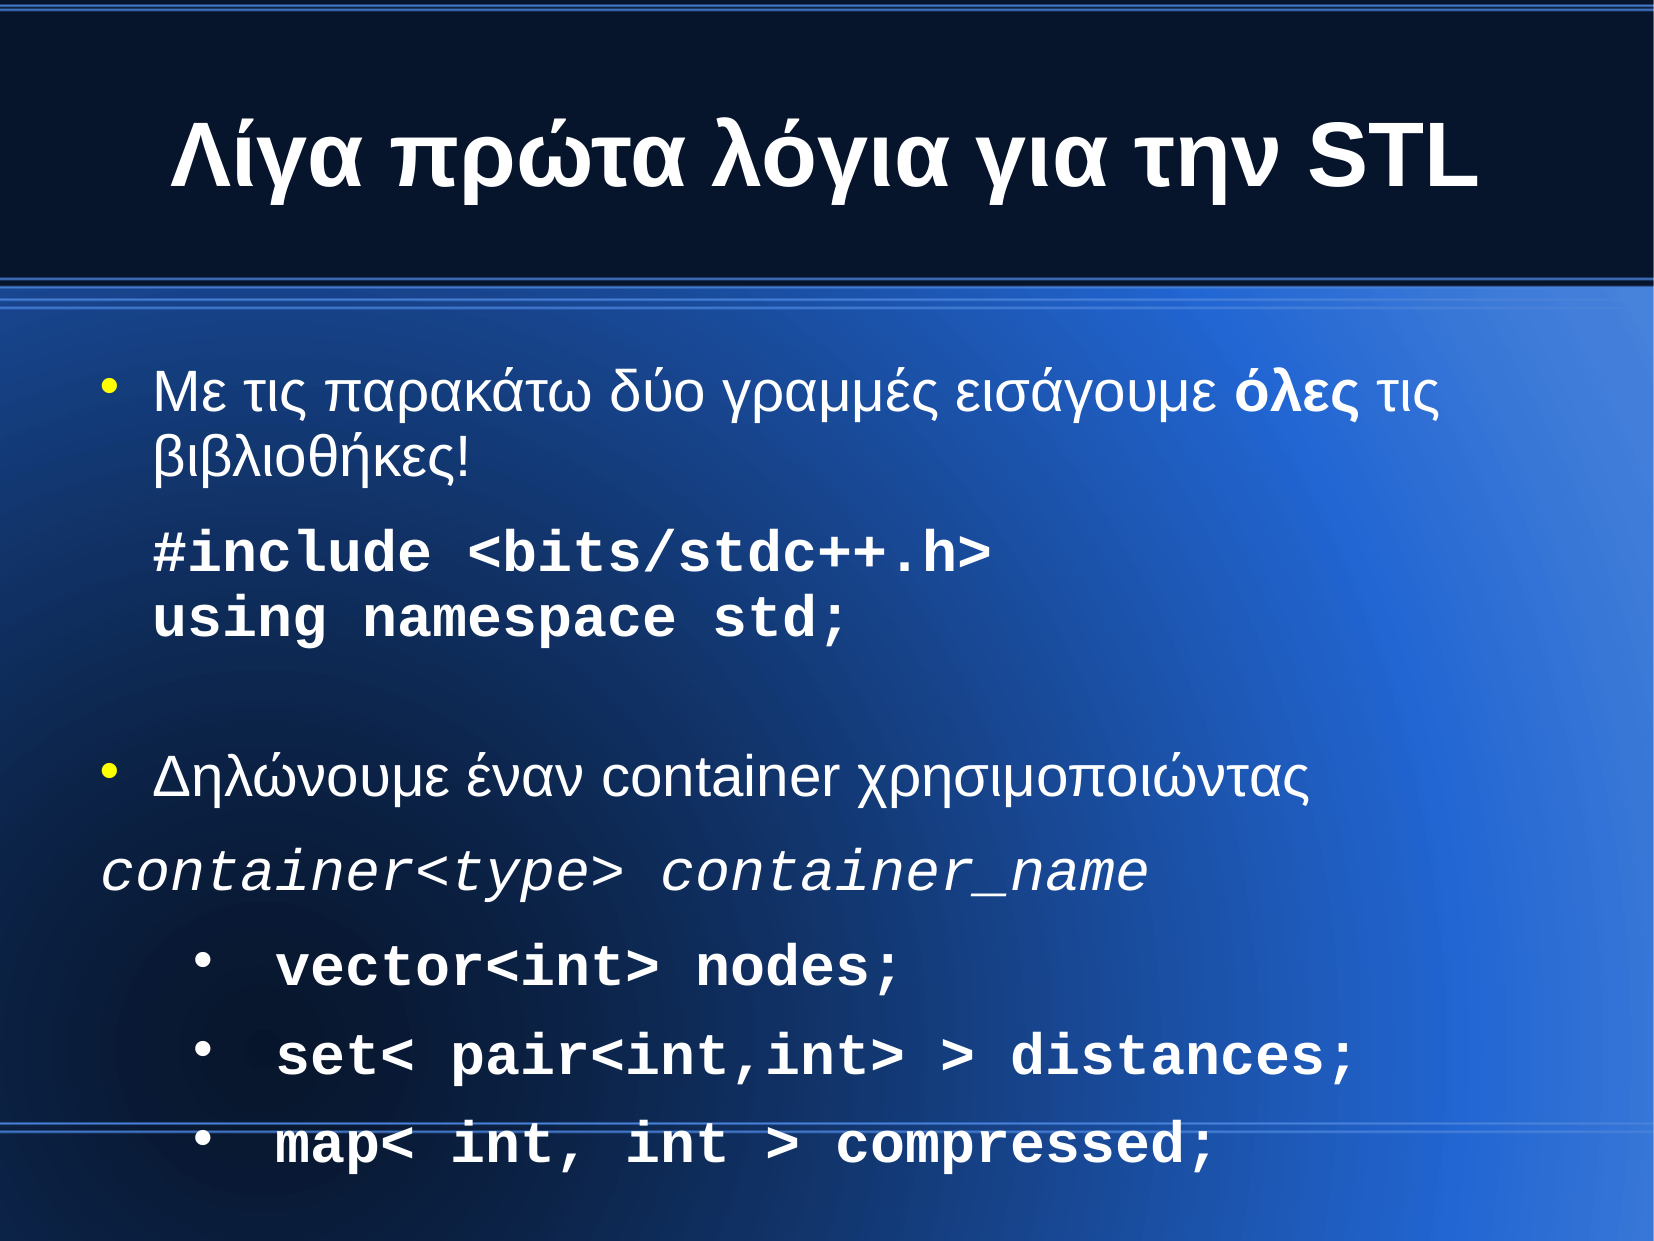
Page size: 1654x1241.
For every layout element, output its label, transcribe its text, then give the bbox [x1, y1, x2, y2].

list Με τις παρακάτω δύο γραμμές εισάγουμε όλες τις βιβλιοθήκες! #include <bits/stdc++.h> using namespace std; Δηλώνουμε έναν container χρησιμοποιώντας container<type> container_name vector<int> nodes; set< pair<int,int> > distances; map< int, int > compressed; [82, 355, 1571, 1174]
title Λίγα πρώτα λόγια για την STL [82, 49, 1571, 257]
picture [0, 0, 1654, 1241]
